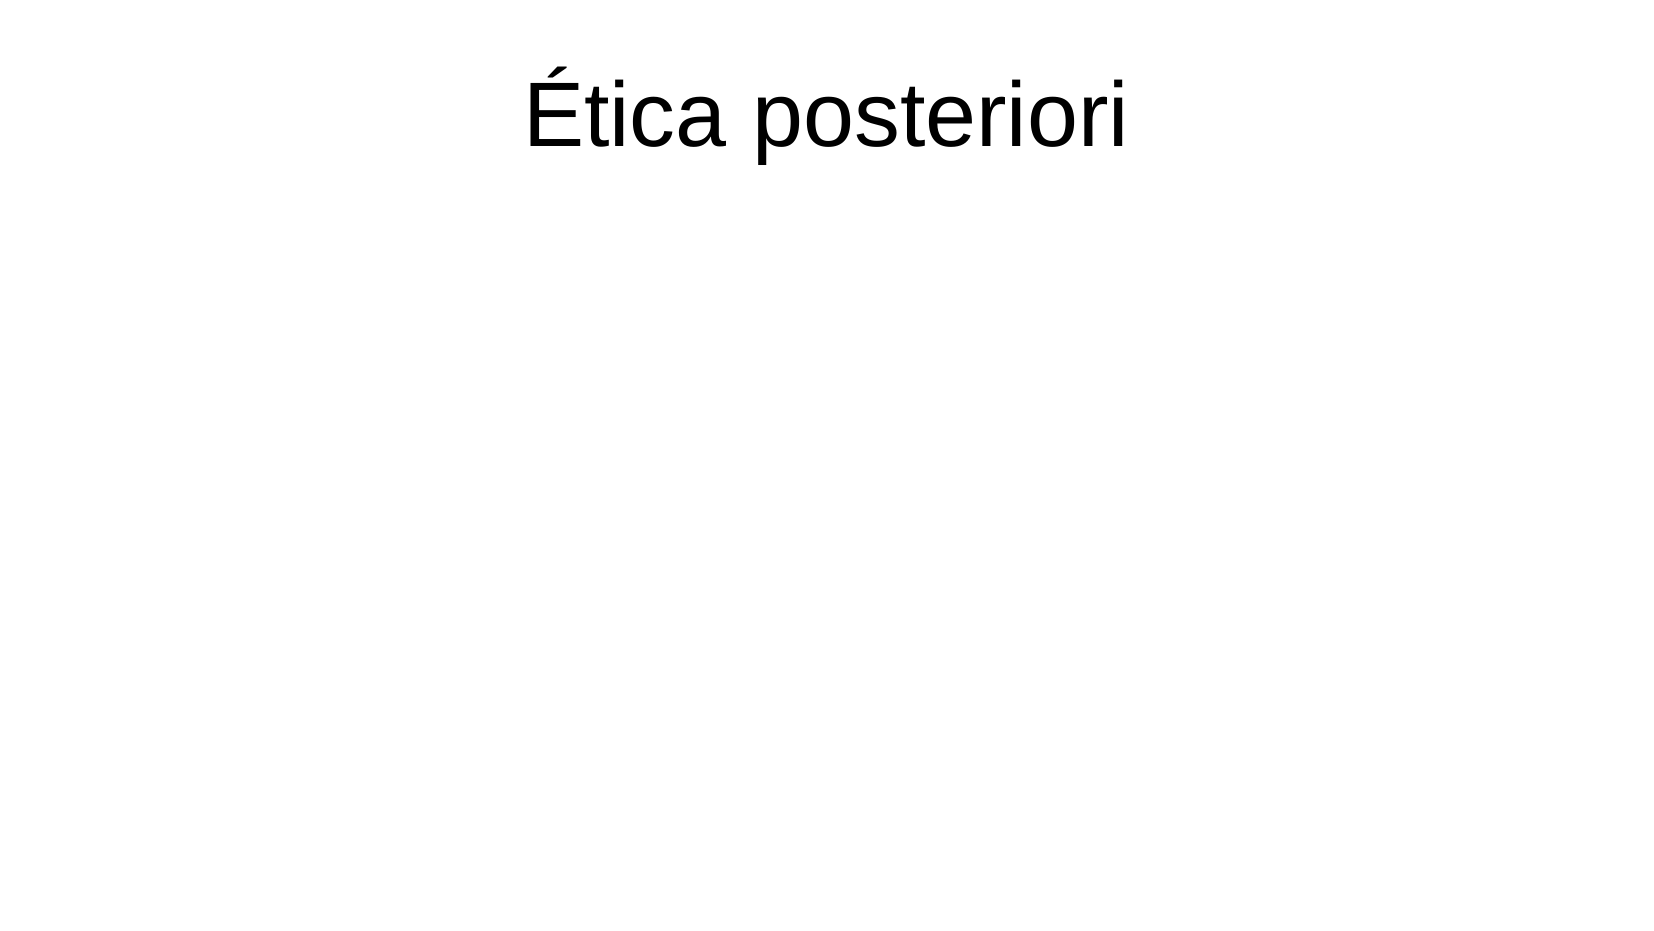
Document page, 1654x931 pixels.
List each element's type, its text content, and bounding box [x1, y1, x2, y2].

title Ética posteriori [82, 37, 1571, 193]
